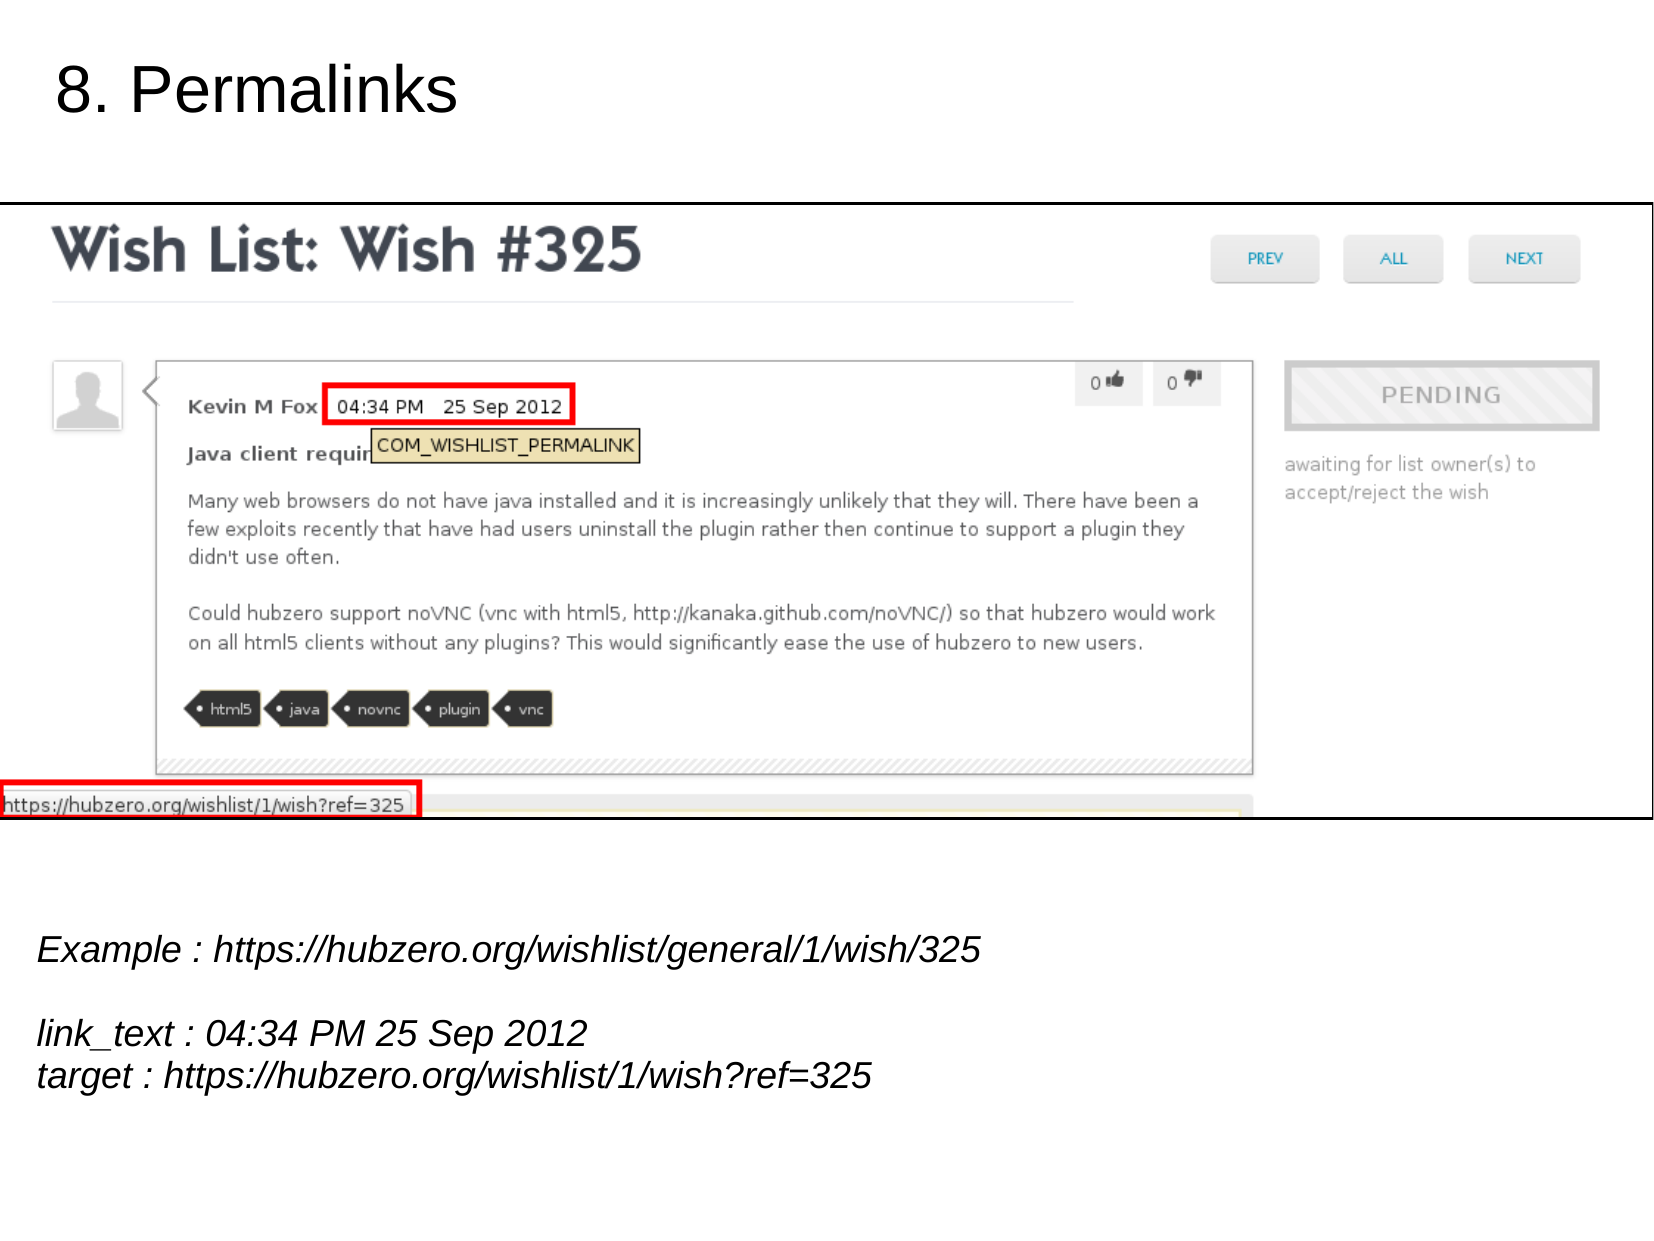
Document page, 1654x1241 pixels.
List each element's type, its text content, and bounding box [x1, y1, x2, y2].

text_box Example : https://hubzero.org/wishlist/general/1/wish/325 link_text : 04:34 PM 25 Sep 2012 target : https://hubzero.org/wishlist/1/wish?ref=325 [21, 920, 1576, 1104]
text_box 8. Permalinks [41, 45, 1456, 166]
picture [0, 204, 1653, 818]
